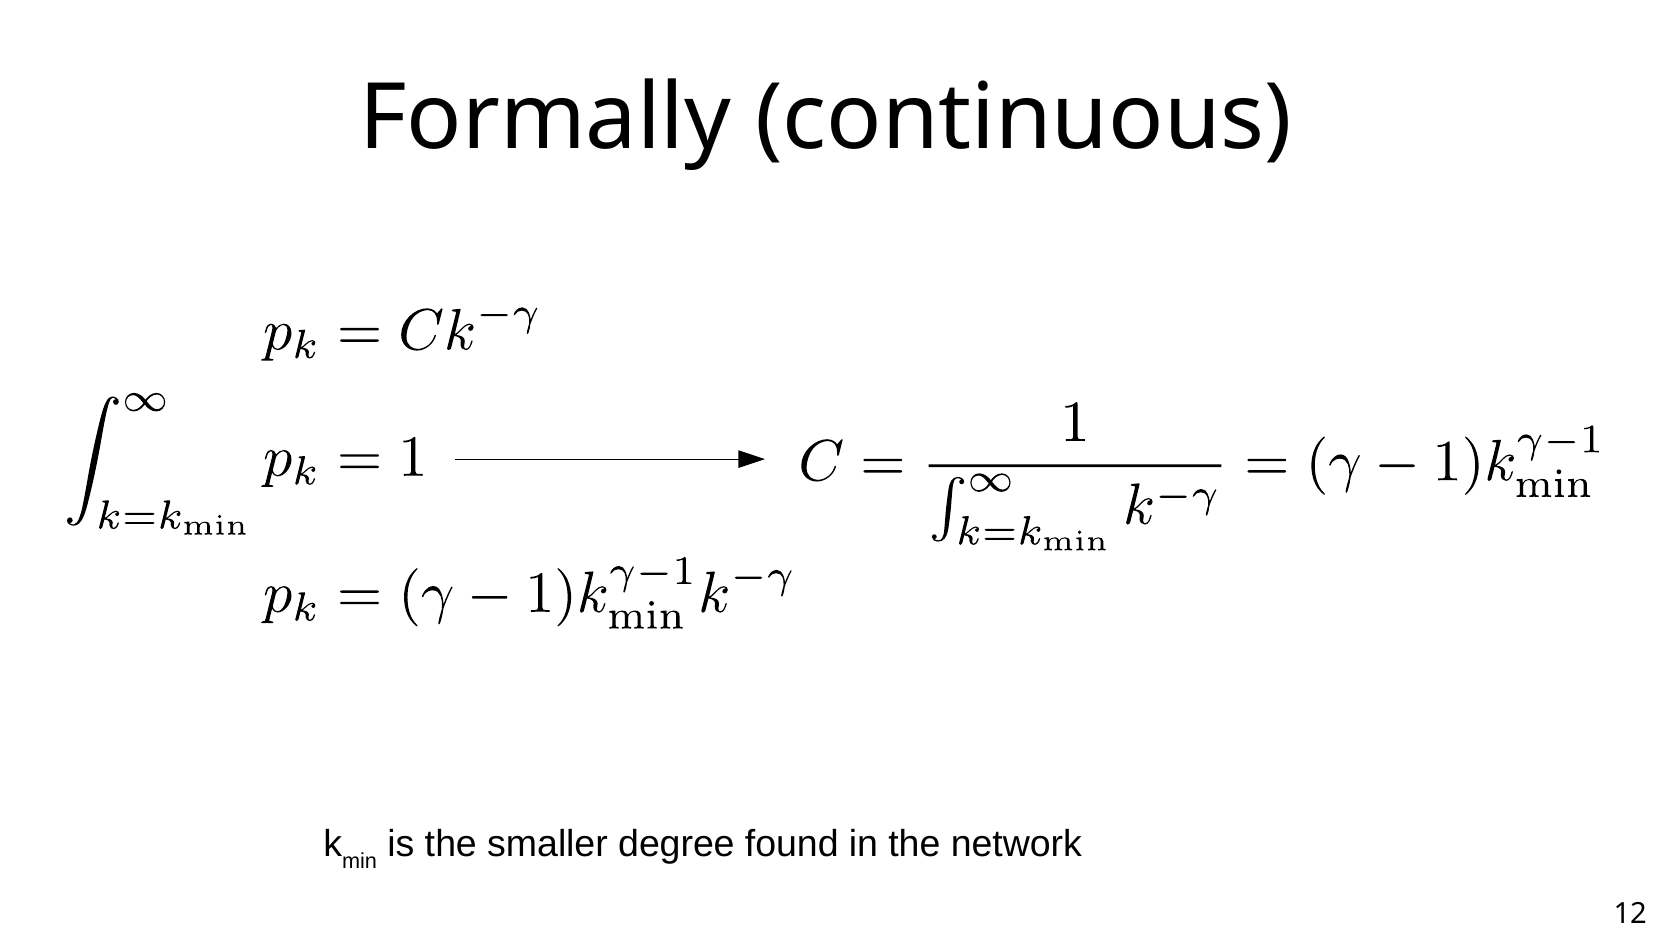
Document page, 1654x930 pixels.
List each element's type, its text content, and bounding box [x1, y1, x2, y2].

text_box [63, 300, 794, 629]
text_box [798, 402, 1603, 551]
text_box kmin is the smaller degree found in the network [308, 814, 1509, 901]
title Formally (continuous) [82, 1, 1571, 225]
